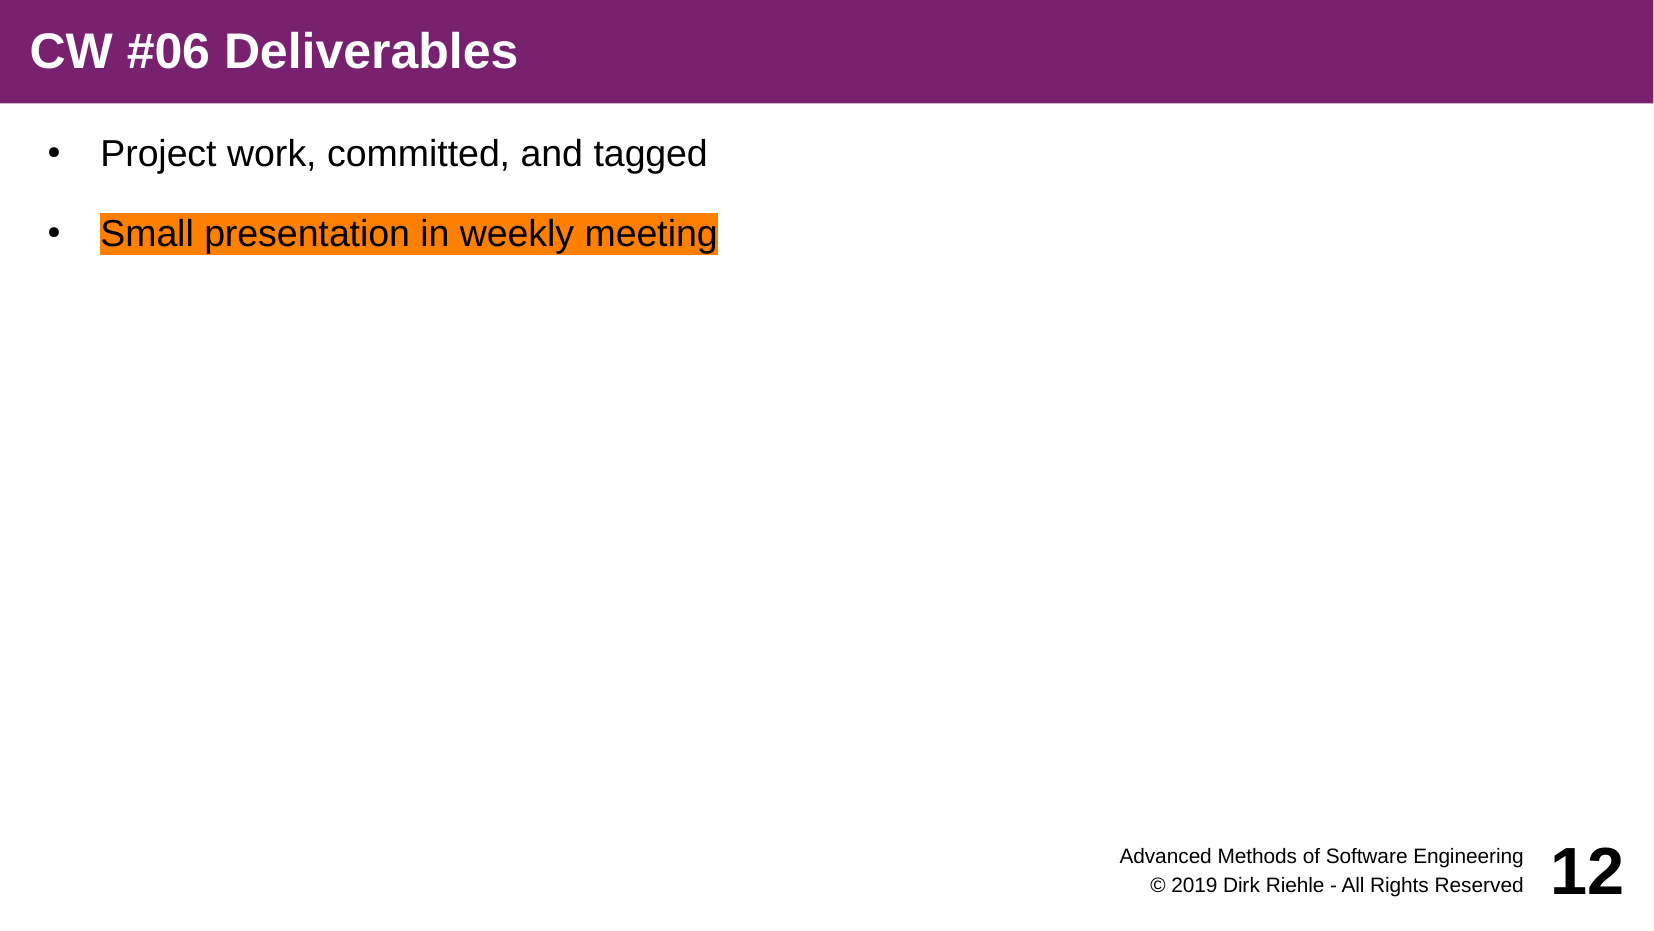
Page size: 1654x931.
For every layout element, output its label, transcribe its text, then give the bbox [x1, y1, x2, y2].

list Project work, committed, and tagged Small presentation in weekly meeting [29, 132, 1625, 798]
title CW #06 Deliverables [0, 0, 1654, 104]
